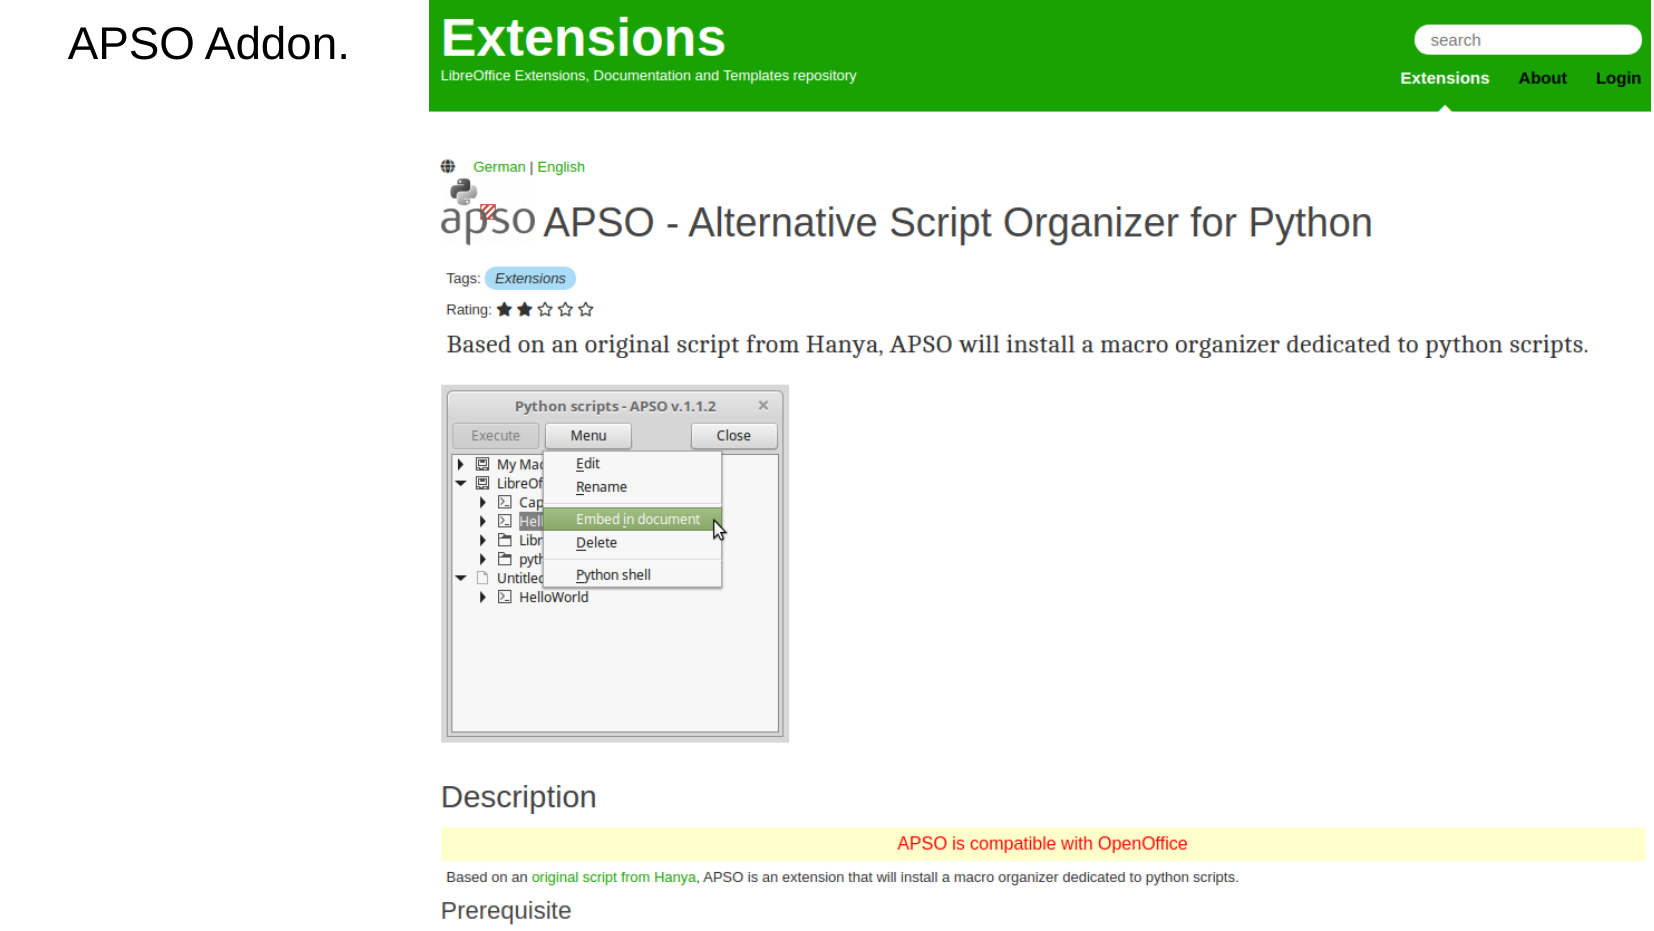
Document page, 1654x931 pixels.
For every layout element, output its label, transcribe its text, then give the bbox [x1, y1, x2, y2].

picture [429, 0, 1651, 930]
subtitle APSO Addon. [67, 17, 429, 78]
